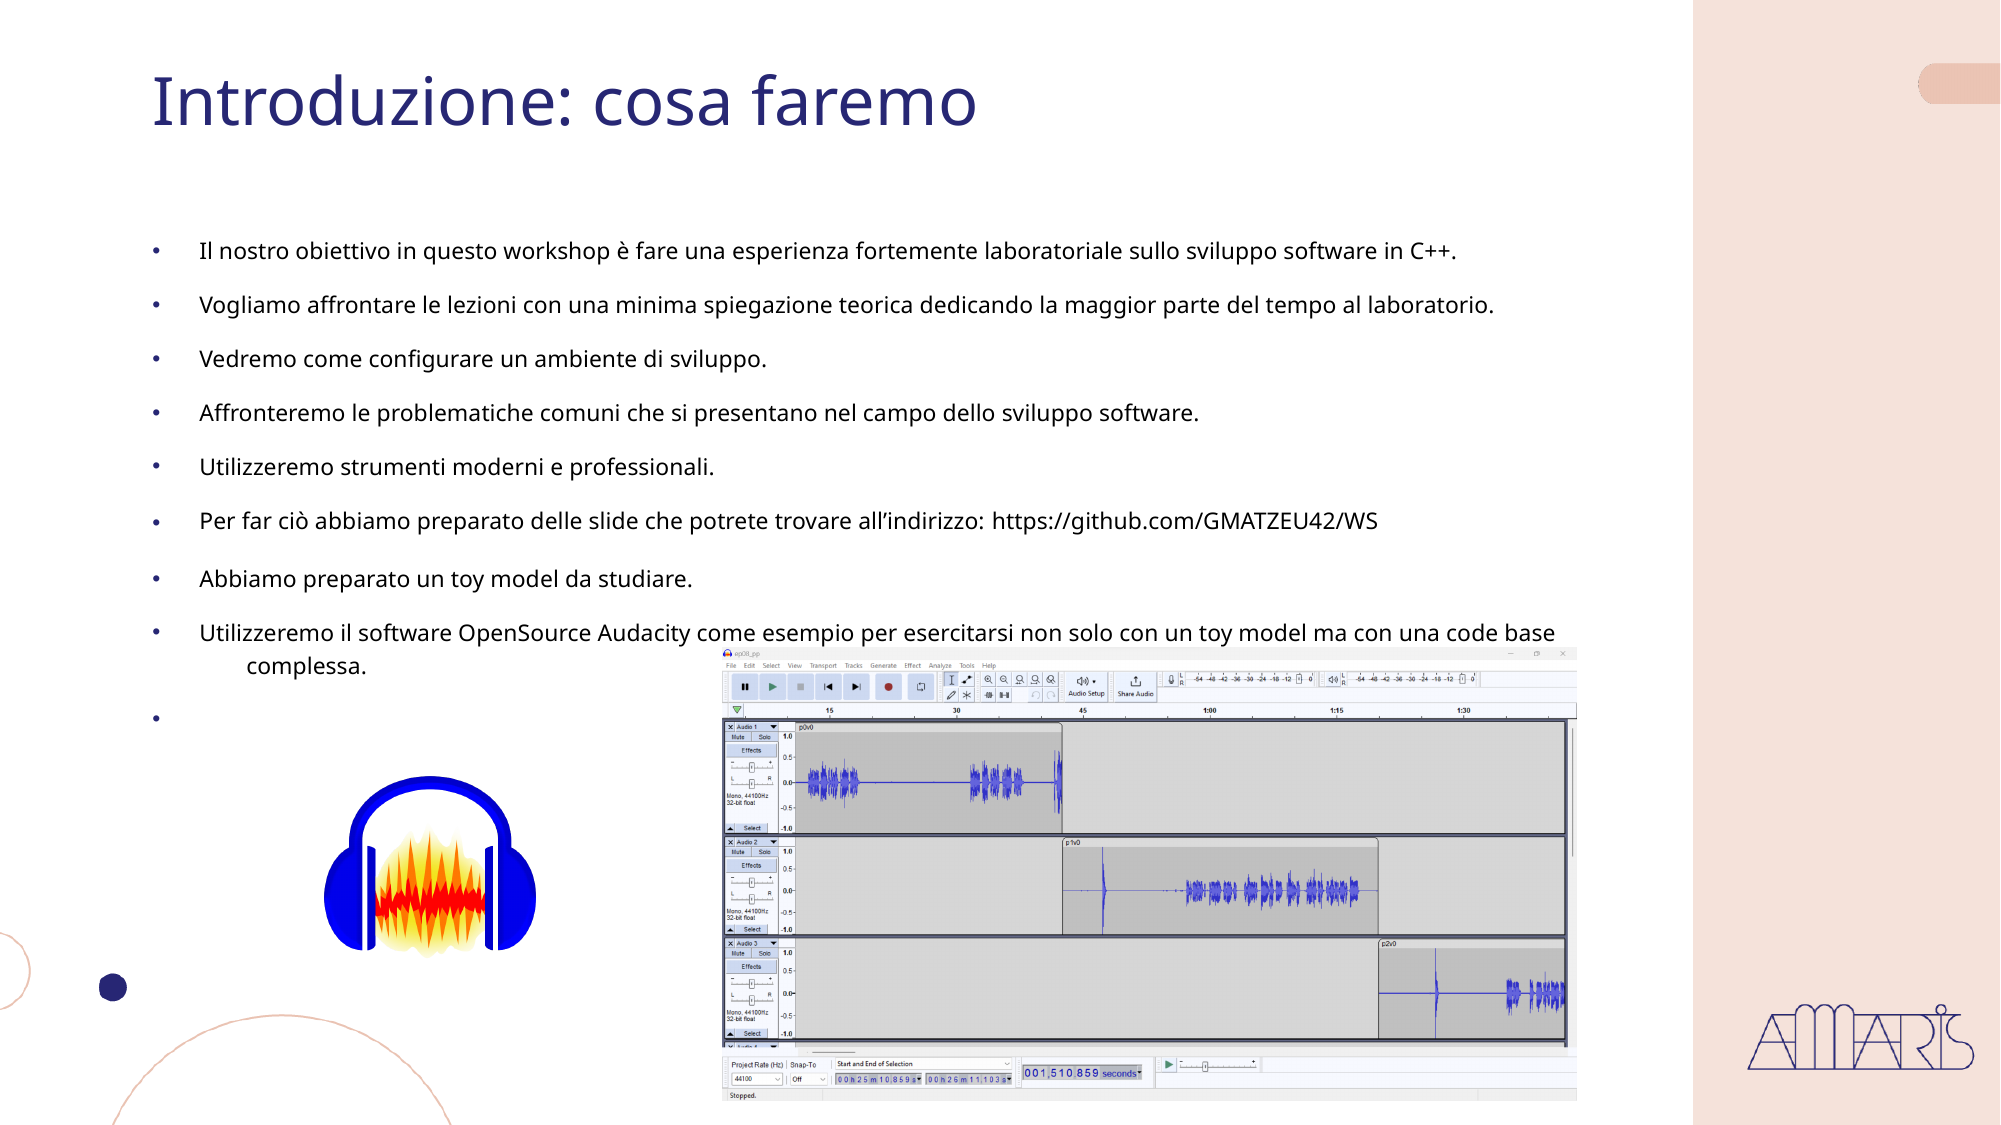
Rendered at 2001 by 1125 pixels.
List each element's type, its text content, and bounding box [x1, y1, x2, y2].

picture [324, 768, 536, 980]
title Introduzione: cosa faremo [137, 59, 1577, 148]
picture [722, 647, 1577, 1101]
list Il nostro obiettivo in questo workshop è fare una esperienza fortemente laboratoriale sullo sviluppo software in C++. Vogliamo affrontare le lezioni con una minima spiegazione teorica dedicando la maggior parte del tempo al laboratorio. Vedremo come configurare un ambiente di sviluppo. Affronteremo le problematiche comuni che si presentano nel campo dello sviluppo software. Utilizzeremo strumenti moderni e professionali. Per far ciò abbiamo preparato delle slide che potrete trovare all’indirizzo: https://github.com/GMATZEU42/WS Abbiamo preparato un toy model da studiare. Utilizzeremo il software OpenSource Audacity come esempio per esercitarsi non solo con un toy model ma con una code base complessa. [137, 223, 1574, 738]
